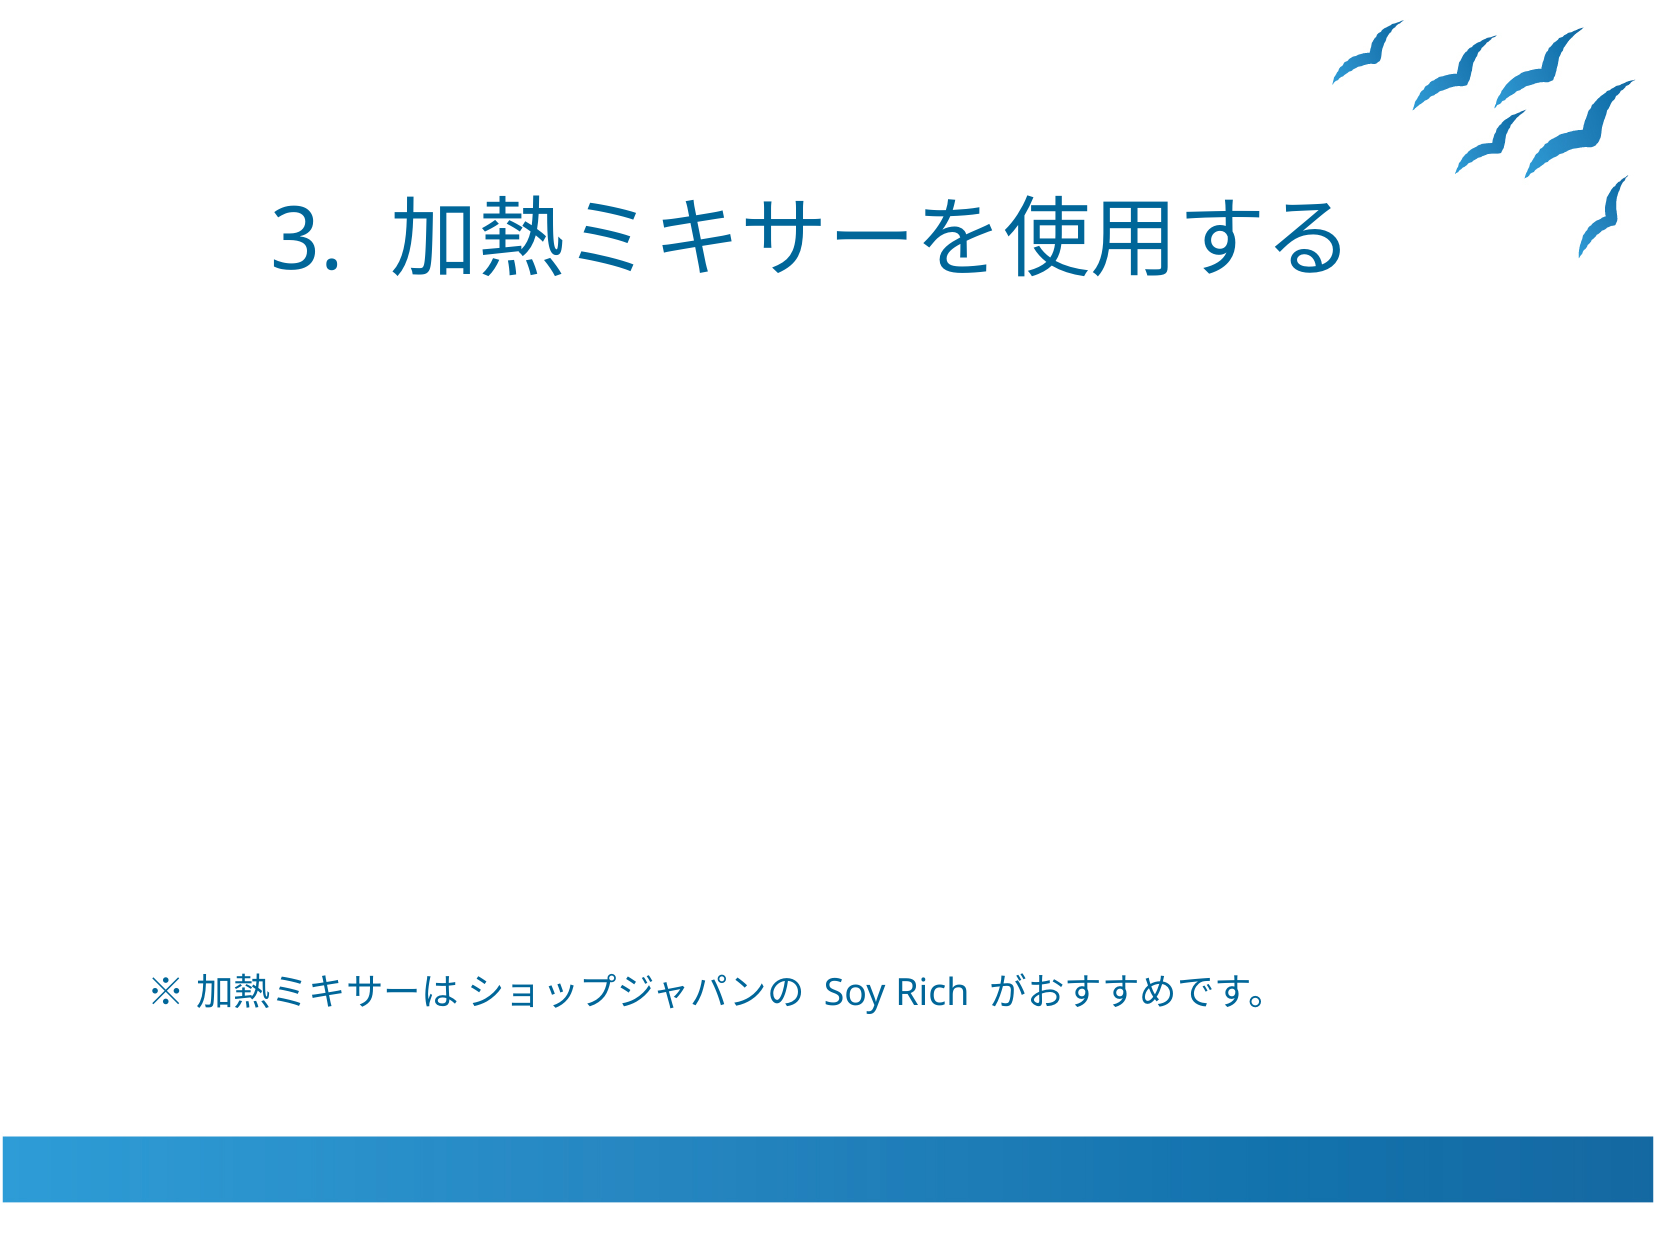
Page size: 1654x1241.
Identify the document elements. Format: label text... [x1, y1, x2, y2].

title ※加熱ミキサーは ショップジャパンの Soy Rich がおすすめです。 [147, 944, 1329, 1034]
title 3. 加熱ミキサーを使用する [118, 144, 1506, 320]
picture [0, 0, 1654, 1241]
